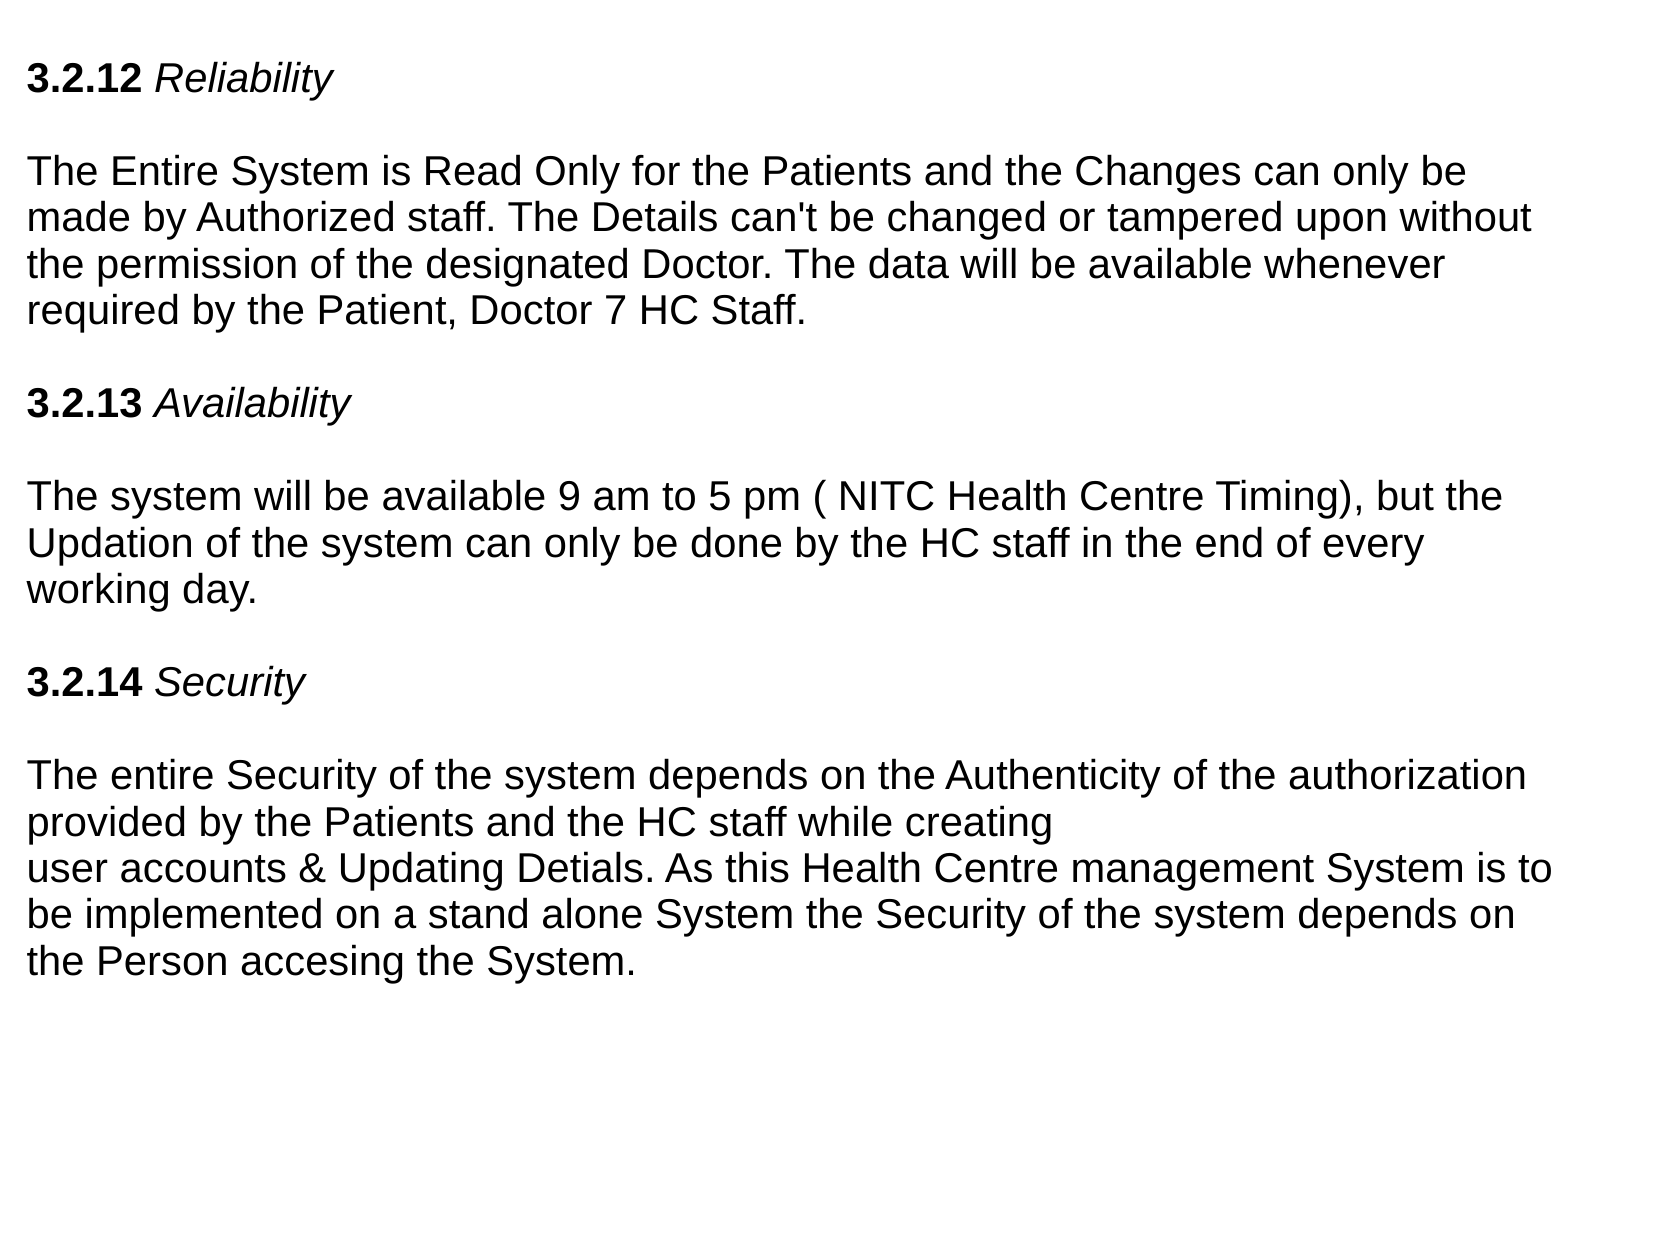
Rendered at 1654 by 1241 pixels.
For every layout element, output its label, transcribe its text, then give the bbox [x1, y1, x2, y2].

text_box 3.2.12 Reliability The Entire System is Read Only for the Patients and the Changes can only be made by Authorized staff. The Details can't be changed or tampered upon without the permission of the designated Doctor. The data will be available whenever required by the Patient, Doctor 7 HC Staff. 3.2.13 Availability The system will be available 9 am to 5 pm ( NITC Health Centre Timing), but the Updation of the system can only be done by the HC staff in the end of every working day. 3.2.14 Security The entire Security of the system depends on the Authenticity of the authorization provided by the Patients and the HC staff while creating user accounts & Updating Detials. As this Health Centre management System is to be implemented on a stand alone System the Security of the system depends on the Person accesing the System. [11, 47, 1583, 1241]
